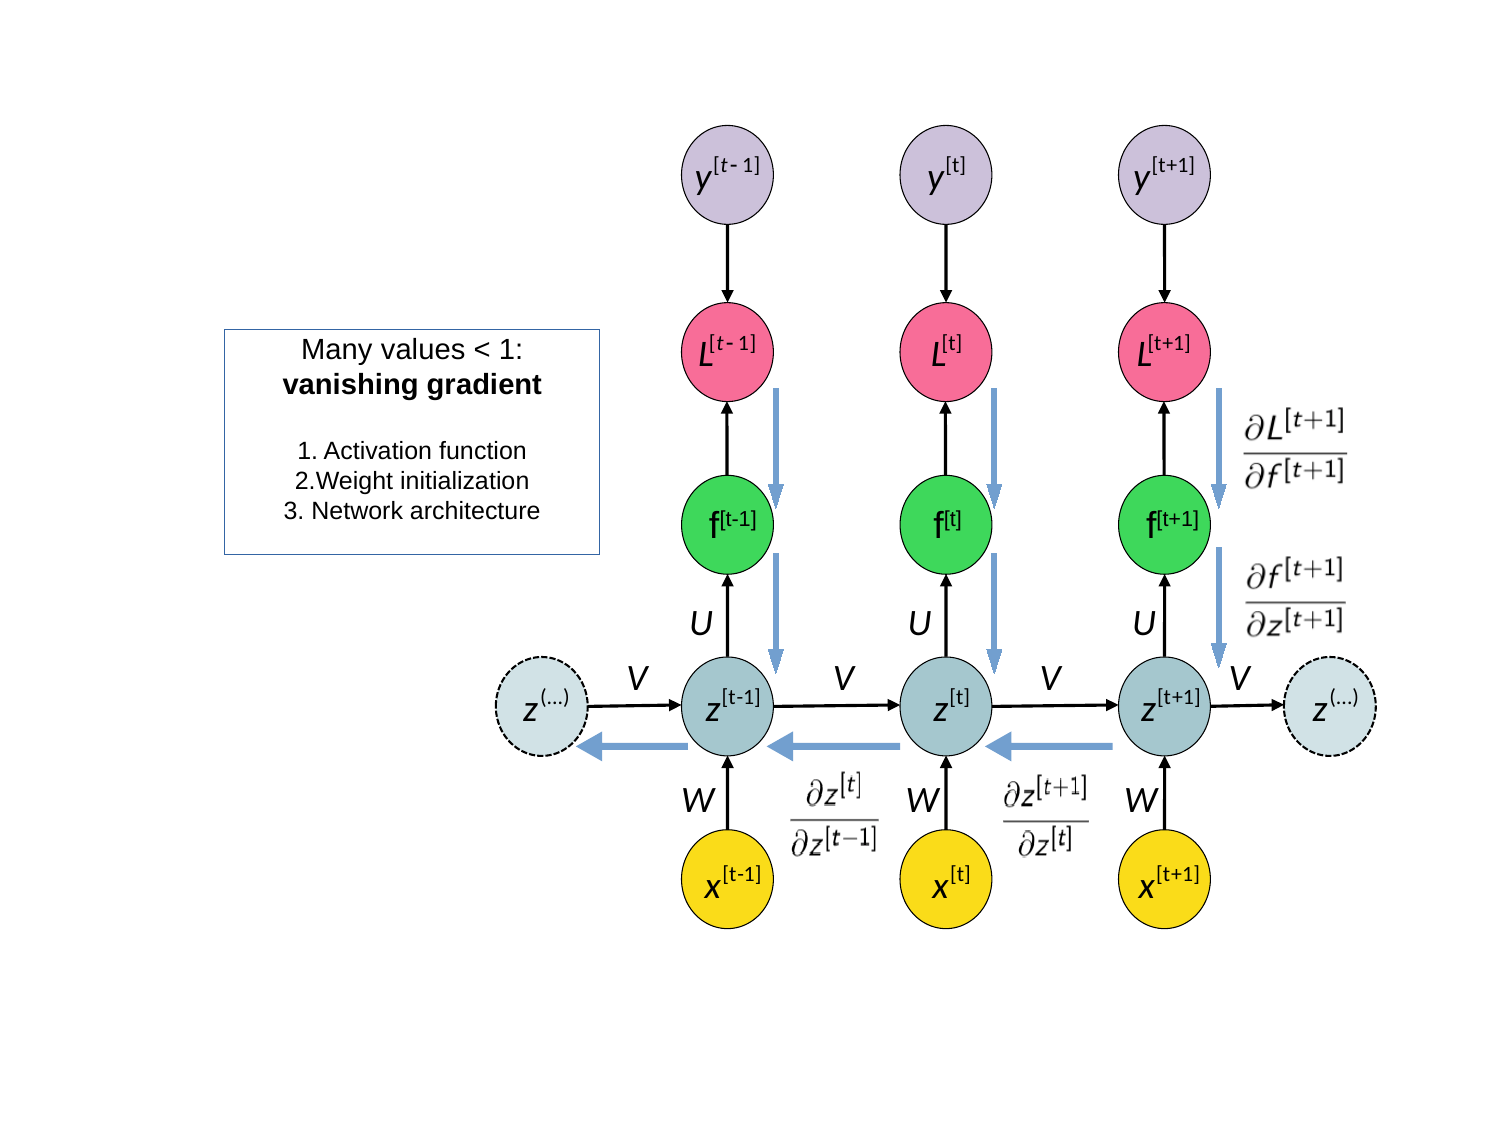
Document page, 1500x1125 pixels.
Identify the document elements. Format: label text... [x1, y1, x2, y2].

chart [1131, 857, 1207, 905]
picture [1239, 554, 1346, 646]
chart [921, 148, 972, 206]
text_box f[t+1] [1131, 497, 1267, 554]
picture [782, 767, 891, 873]
chart [516, 680, 577, 728]
chart [1134, 680, 1207, 728]
chart [830, 659, 865, 697]
text_box [900, 125, 992, 225]
text_box [768, 388, 784, 509]
text_box [900, 475, 985, 575]
text_box f[t] [918, 497, 1054, 554]
text_box [575, 731, 688, 762]
text_box [495, 656, 588, 756]
chart [693, 326, 763, 374]
chart [1128, 604, 1163, 646]
text_box [1118, 657, 1206, 756]
picture [1236, 404, 1357, 496]
chart [926, 326, 967, 374]
chart [1132, 326, 1198, 374]
text_box [1128, 206, 1201, 225]
chart [927, 680, 978, 728]
text_box [900, 657, 992, 756]
text_box [681, 829, 774, 929]
text_box [1118, 829, 1206, 929]
text_box [986, 553, 1002, 674]
chart [688, 149, 767, 206]
chart [904, 604, 939, 646]
text_box [984, 731, 1113, 762]
chart [697, 858, 767, 905]
text_box [1207, 687, 1211, 726]
text_box [900, 302, 992, 402]
text_box [1118, 302, 1211, 402]
text_box [681, 475, 766, 575]
chart [903, 781, 948, 819]
text_box [1211, 388, 1227, 509]
text_box [681, 302, 774, 402]
text_box [1207, 860, 1211, 898]
text_box [768, 553, 784, 674]
chart [685, 604, 721, 646]
text_box [681, 657, 774, 756]
text_box [986, 388, 1002, 509]
chart [925, 857, 976, 905]
chart [679, 781, 723, 819]
chart [1306, 680, 1366, 728]
text_box Many values < 1: vanishing gradient 1. Activation function 2.Weight initialization 3. Network architecture [224, 329, 600, 555]
chart [623, 659, 658, 697]
text_box [1283, 656, 1376, 756]
text_box f[t-1] [694, 497, 830, 554]
text_box [1118, 475, 1203, 575]
text_box [900, 829, 992, 929]
chart [1225, 659, 1261, 697]
text_box [766, 731, 901, 762]
text_box [681, 125, 774, 201]
chart [1122, 781, 1166, 819]
text_box [1118, 125, 1211, 204]
chart [1036, 659, 1072, 697]
chart [699, 680, 769, 728]
text_box [691, 206, 764, 225]
picture [994, 767, 1117, 871]
chart [1127, 148, 1203, 206]
text_box [1211, 547, 1227, 668]
